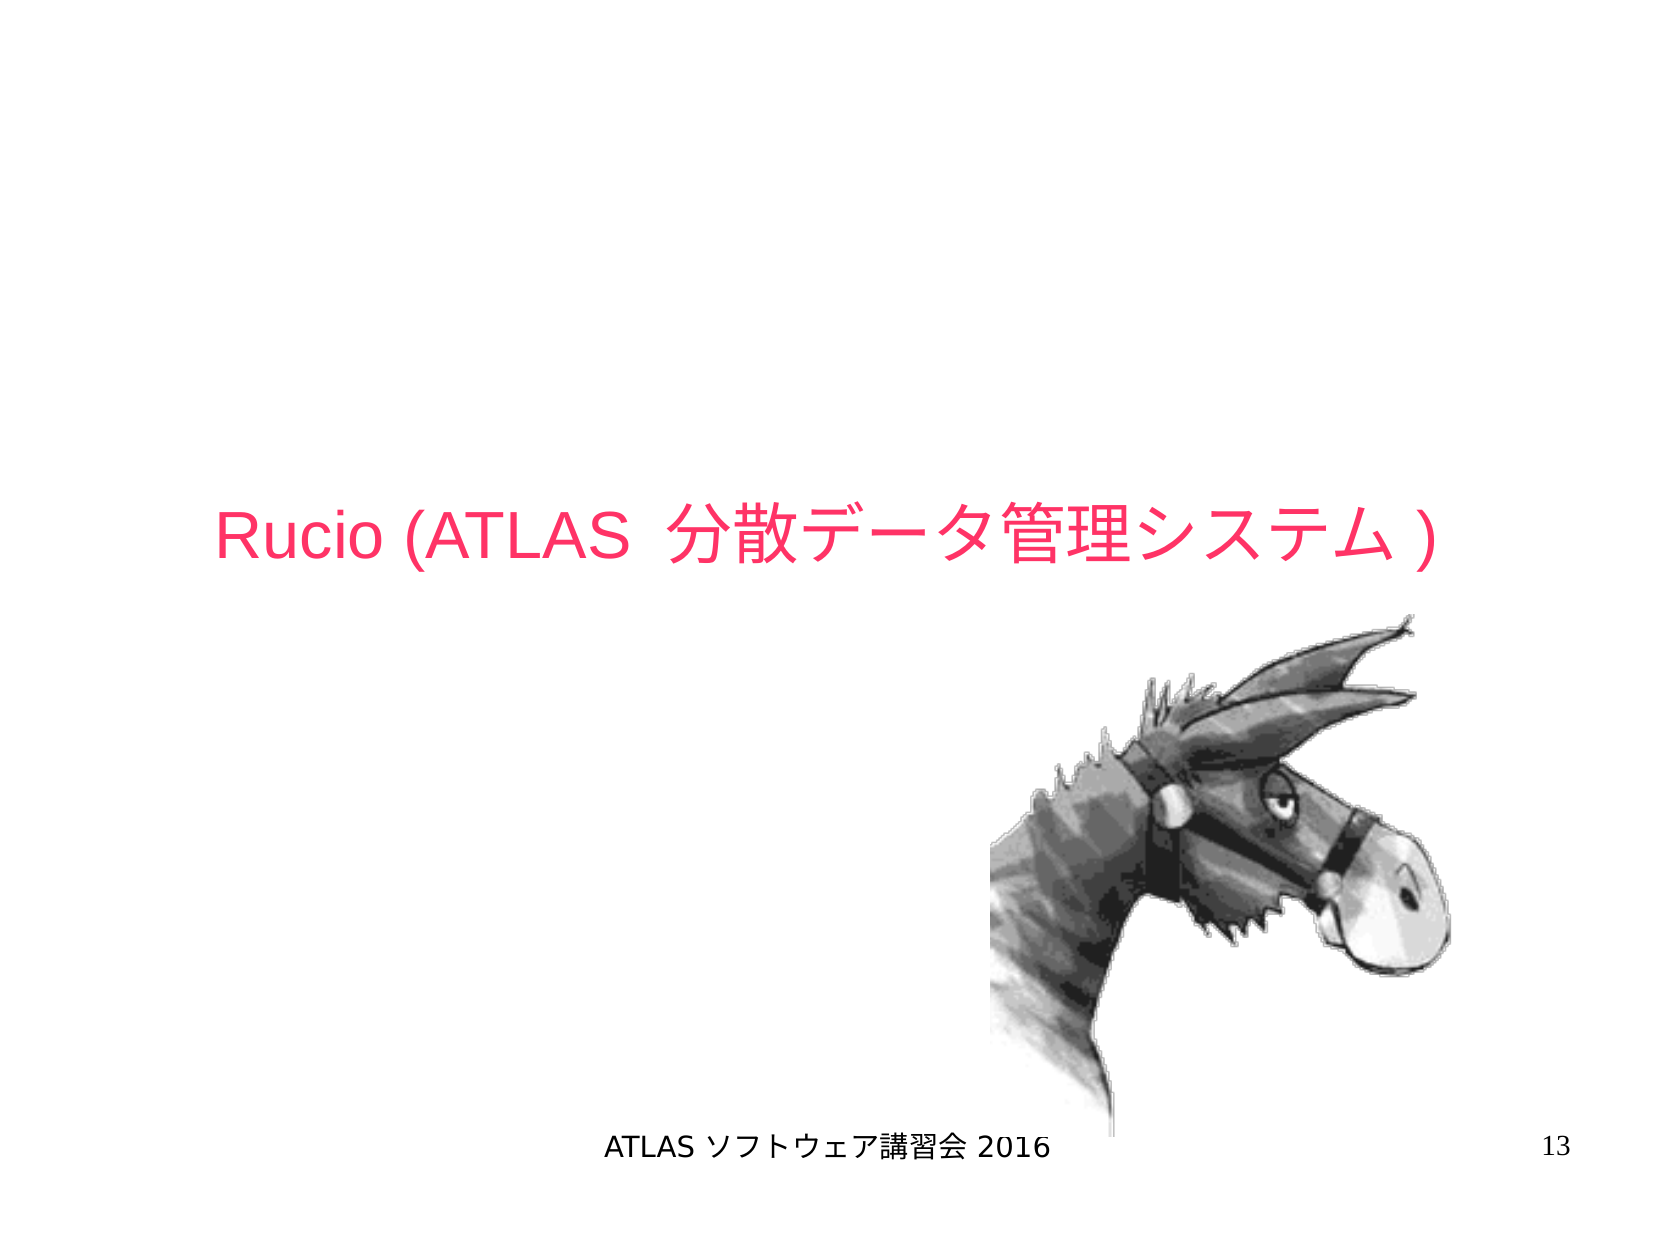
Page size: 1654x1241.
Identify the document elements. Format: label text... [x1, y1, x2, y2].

subtitle Rucio (ATLAS 分散データ管理システム) [82, 49, 1571, 1010]
picture [990, 614, 1456, 1137]
